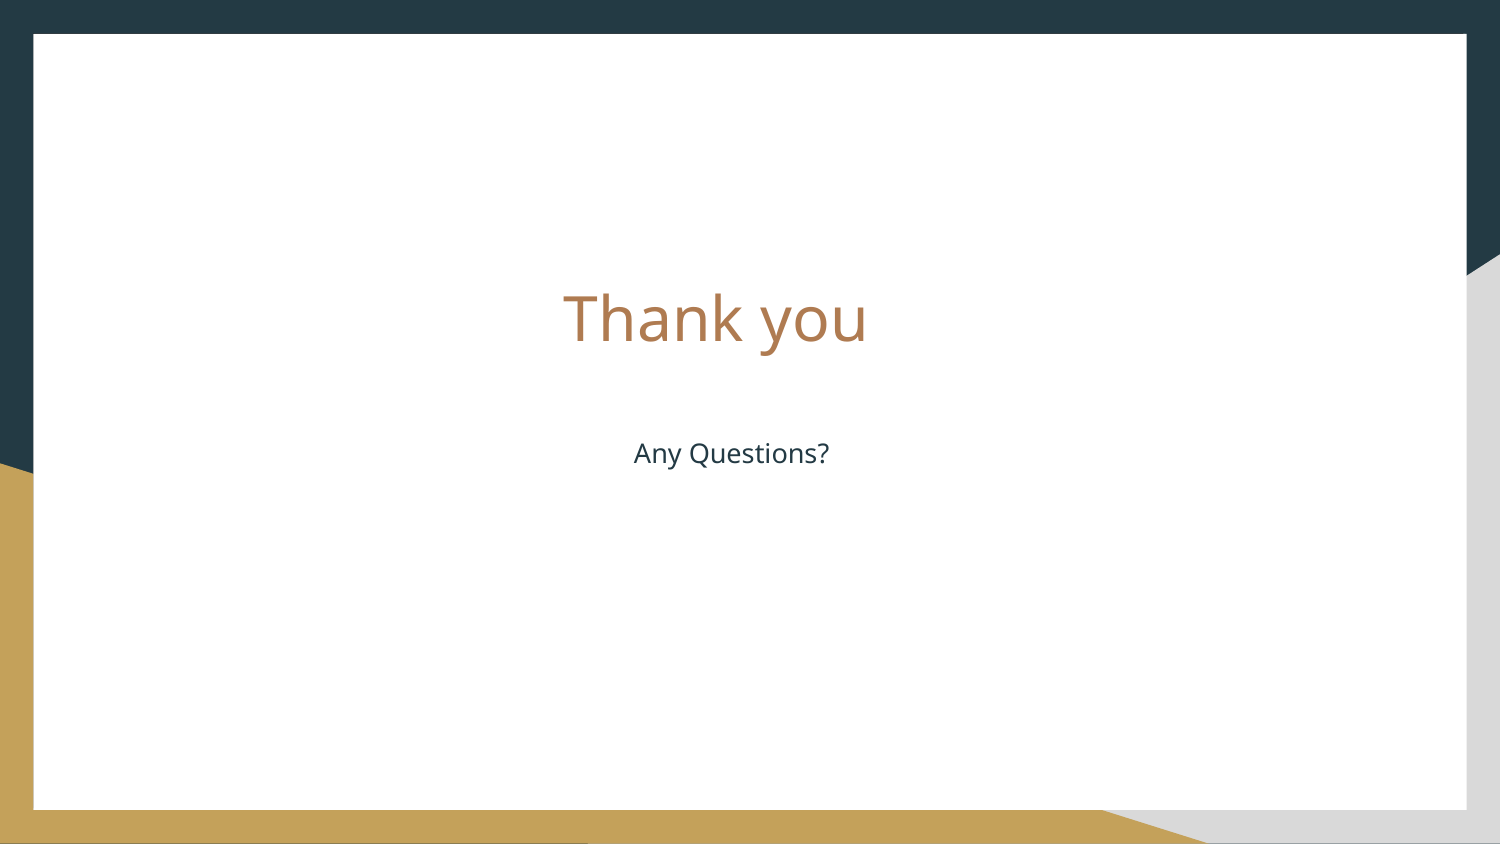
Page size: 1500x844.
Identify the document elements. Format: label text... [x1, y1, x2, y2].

text_box Any Questions? [618, 421, 881, 504]
title Thank you [548, 264, 952, 377]
